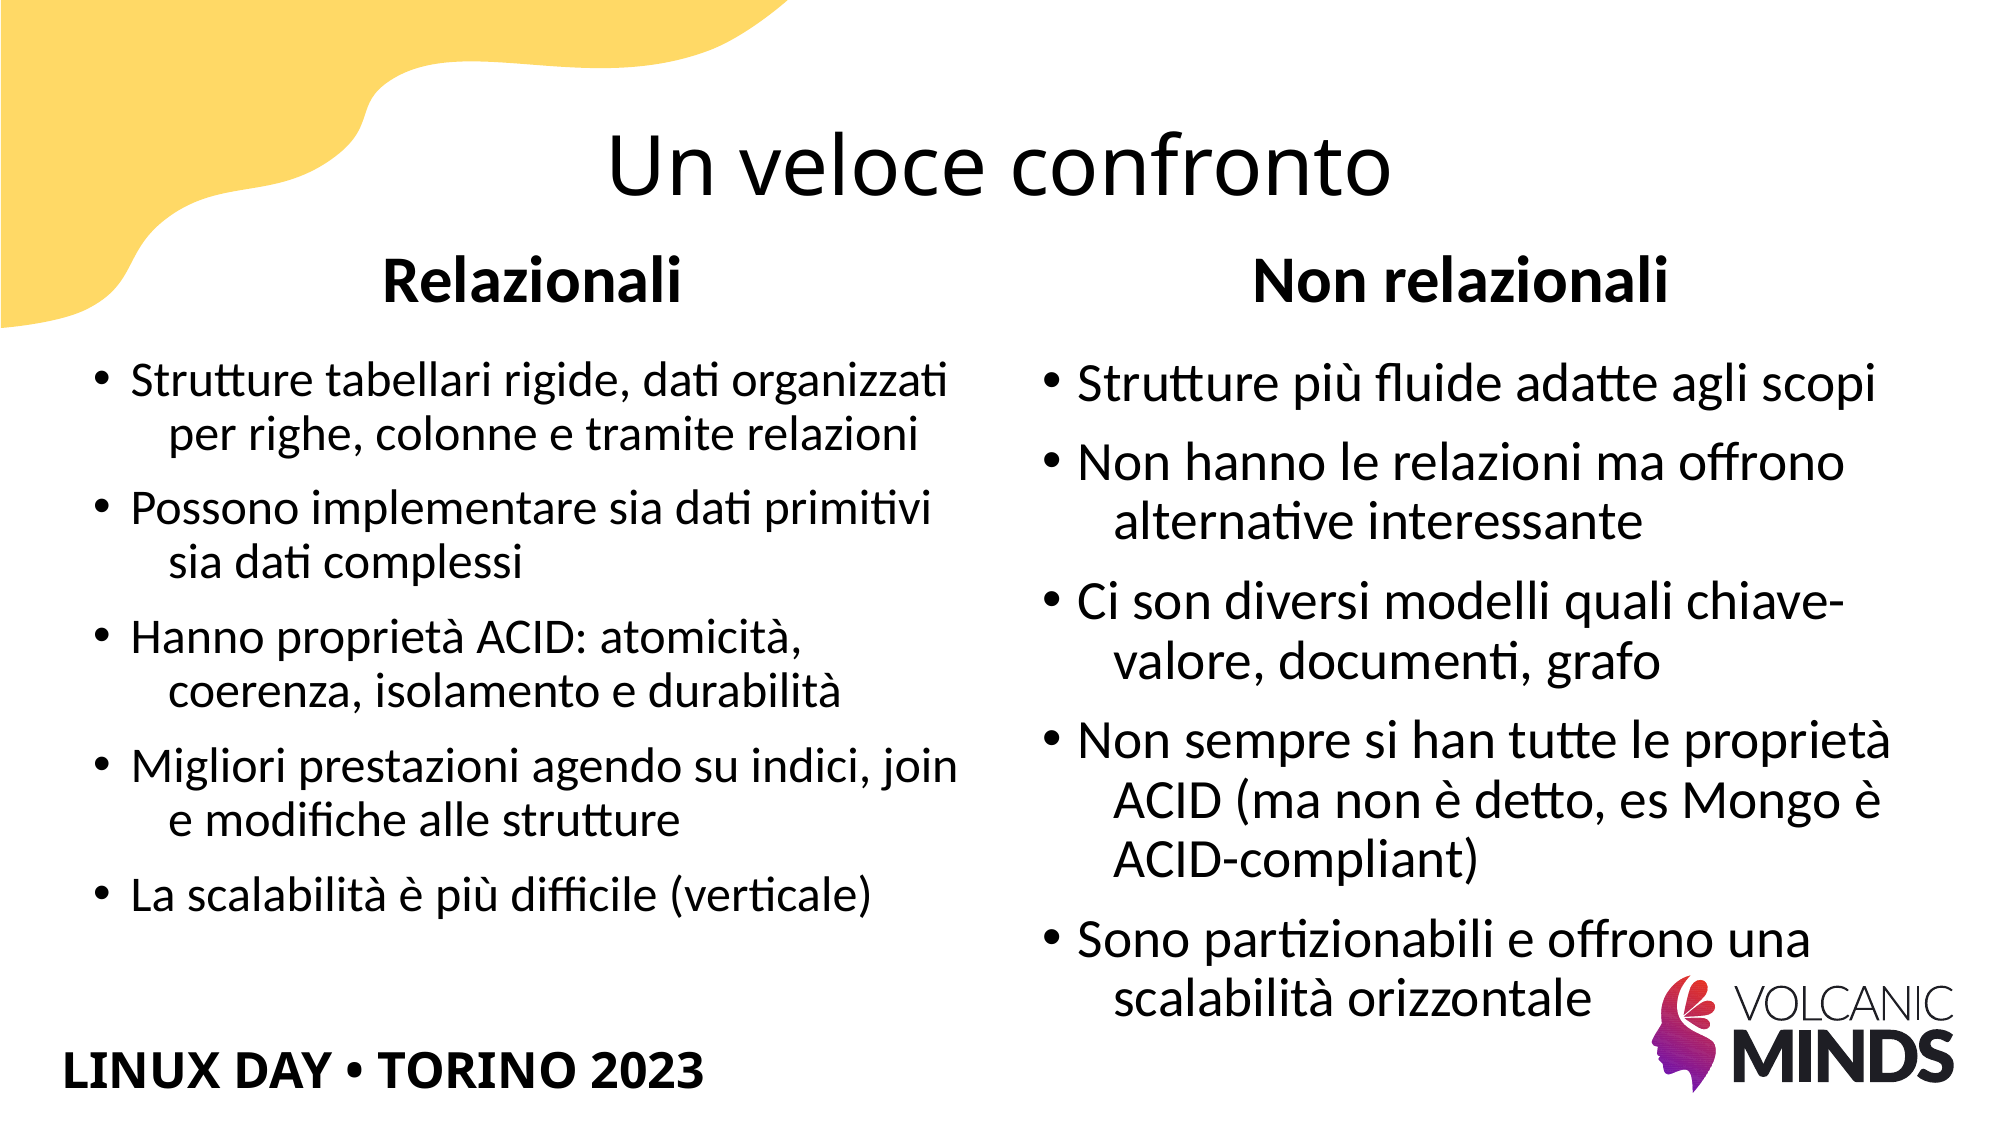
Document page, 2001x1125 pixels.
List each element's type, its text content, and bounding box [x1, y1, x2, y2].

list [137, 410, 984, 961]
title Un veloce confronto [137, 59, 1863, 278]
list Strutture tabellari rigide, dati organizzati per righe, colonne e tramite relazioni Possono implementare sia dati primitivi sia dati complessi Hanno proprietà ACID: atomicità, coerenza, isolamento e durabilità Migliori prestazioni agendo su indici, join e modifiche alle strutture La scalabilità è più difficile (verticale) [78, 345, 976, 952]
text_box LINUX DAY • TORINO 2023 [46, 961, 1547, 1107]
picture [1651, 975, 1955, 1093]
text_box Strutture più fluide adatte agli scopi Non hanno le relazioni ma offrono alternative interessante Ci son diversi modelli quali chiave-valore, documenti, grafo Non sempre si han tutte le proprietà ACID (ma non è detto, es Mongo è ACID-compliant) Sono partizionabili e offrono una scalabilità orizzontale [1027, 345, 1923, 1049]
list Non relazionali [1000, 214, 1923, 348]
picture [0, 0, 906, 631]
list Relazionali [78, 214, 988, 348]
